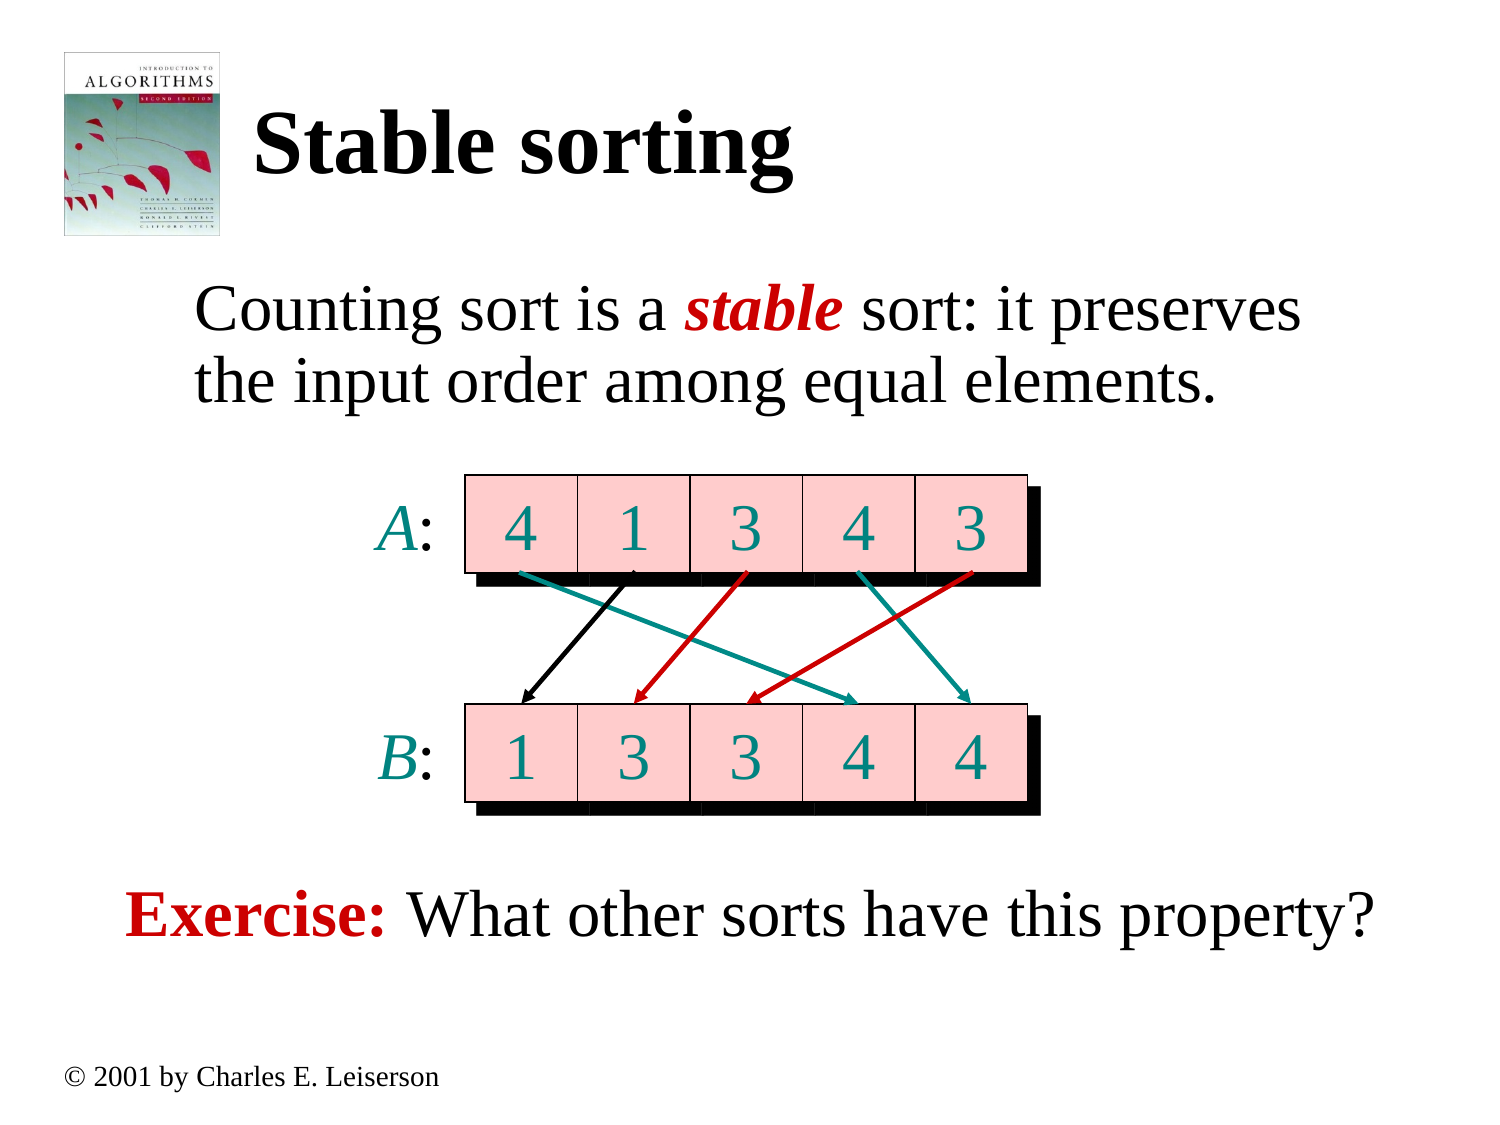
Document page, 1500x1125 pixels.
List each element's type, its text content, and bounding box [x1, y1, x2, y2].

text_box 4 [802, 703, 915, 803]
text_box 4 [465, 474, 577, 574]
picture [64, 52, 220, 236]
title Stable sorting [237, 49, 1475, 238]
text_box 4 [915, 703, 1028, 803]
text_box A: [362, 476, 452, 572]
text_box B: [362, 705, 452, 801]
text_box 3 [915, 474, 1028, 574]
text_box 1 [465, 703, 577, 803]
text_box Counting sort is a stable sort: it preserves the input order among equal elements. [179, 265, 1321, 425]
text_box 4 [802, 474, 915, 574]
text_box 1 [577, 474, 690, 574]
text_box 3 [690, 474, 802, 574]
text_box Exercise: What other sorts have this property? [110, 862, 1393, 958]
text_box 3 [577, 703, 690, 803]
text_box 3 [690, 703, 802, 803]
